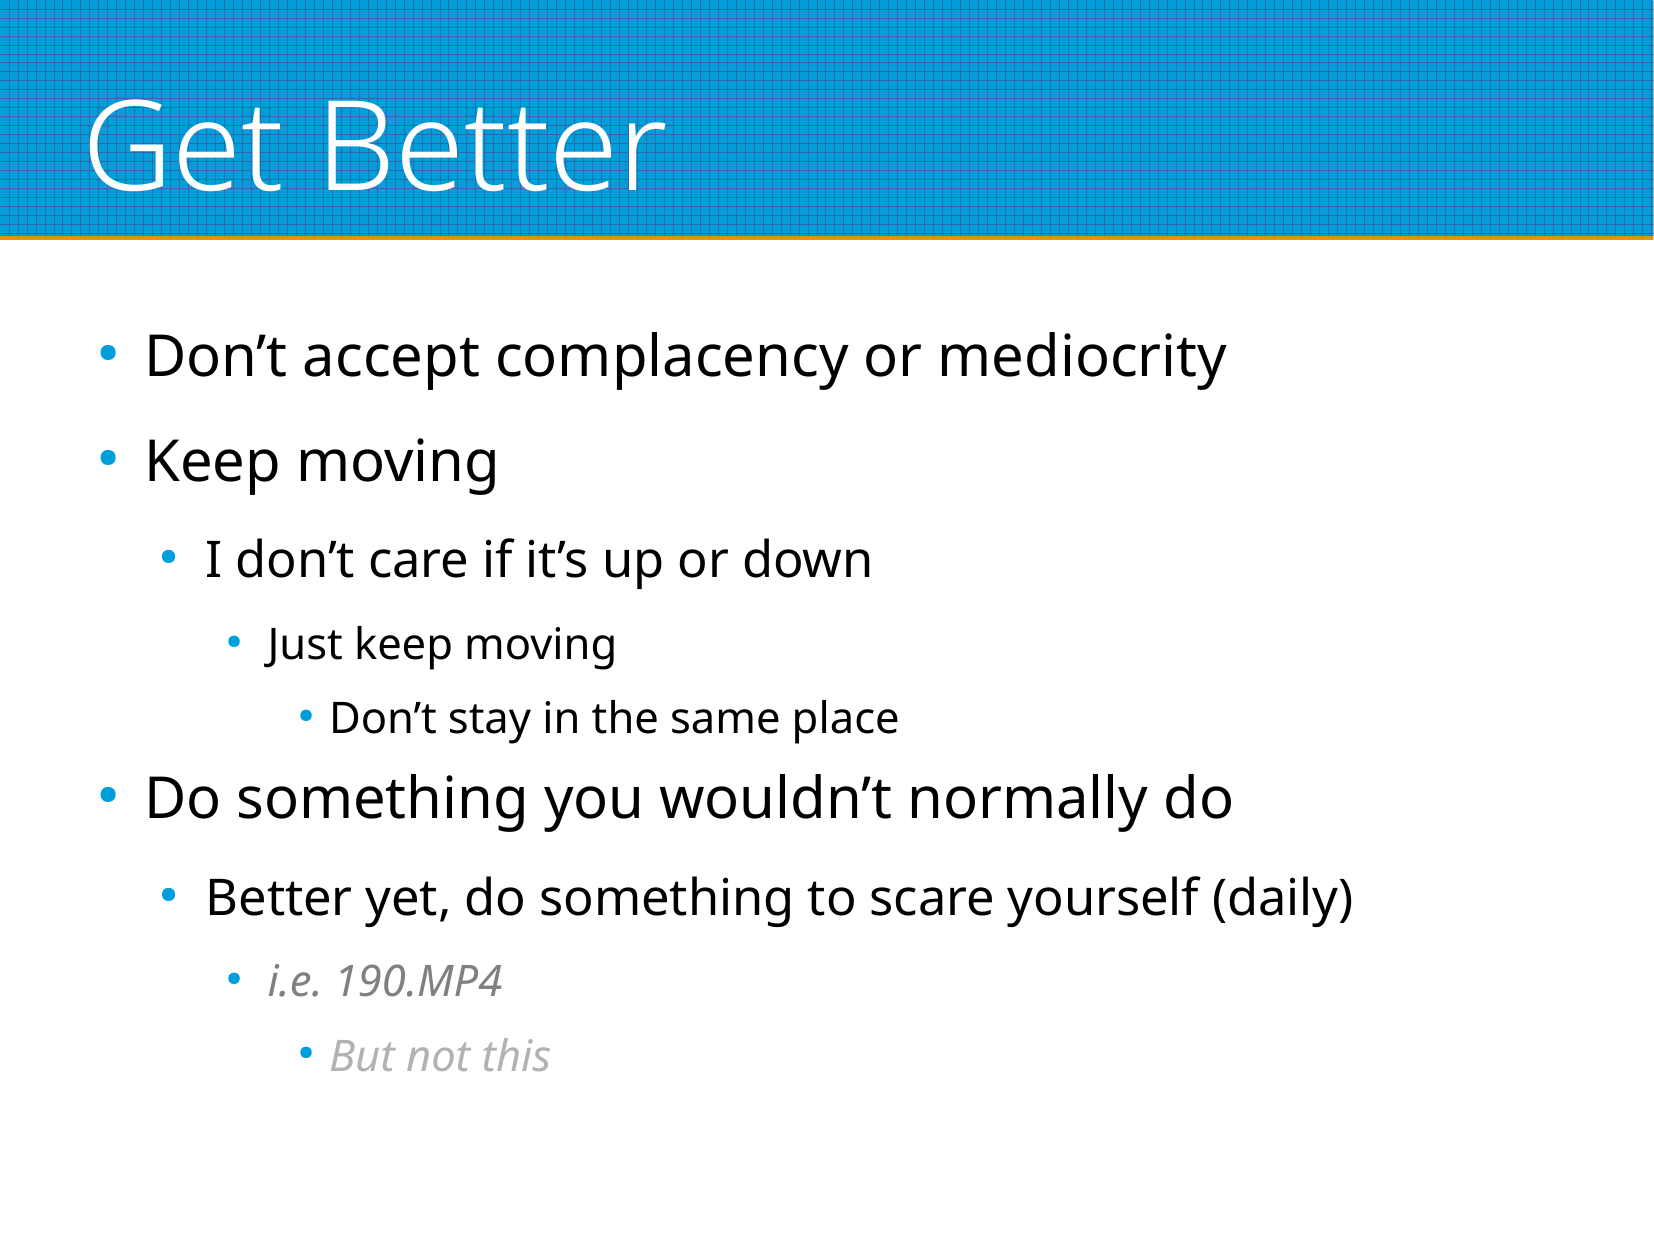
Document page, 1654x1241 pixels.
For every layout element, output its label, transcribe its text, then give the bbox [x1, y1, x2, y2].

list Don’t accept complacency or mediocrity Keep moving I don’t care if it’s up or down Just keep moving Don’t stay in the same place Do something you wouldn’t normally do Better yet, do something to scare yourself (daily) i.e. 190.MP4 But not this [82, 314, 1563, 1093]
title Get Better [82, 19, 1571, 227]
